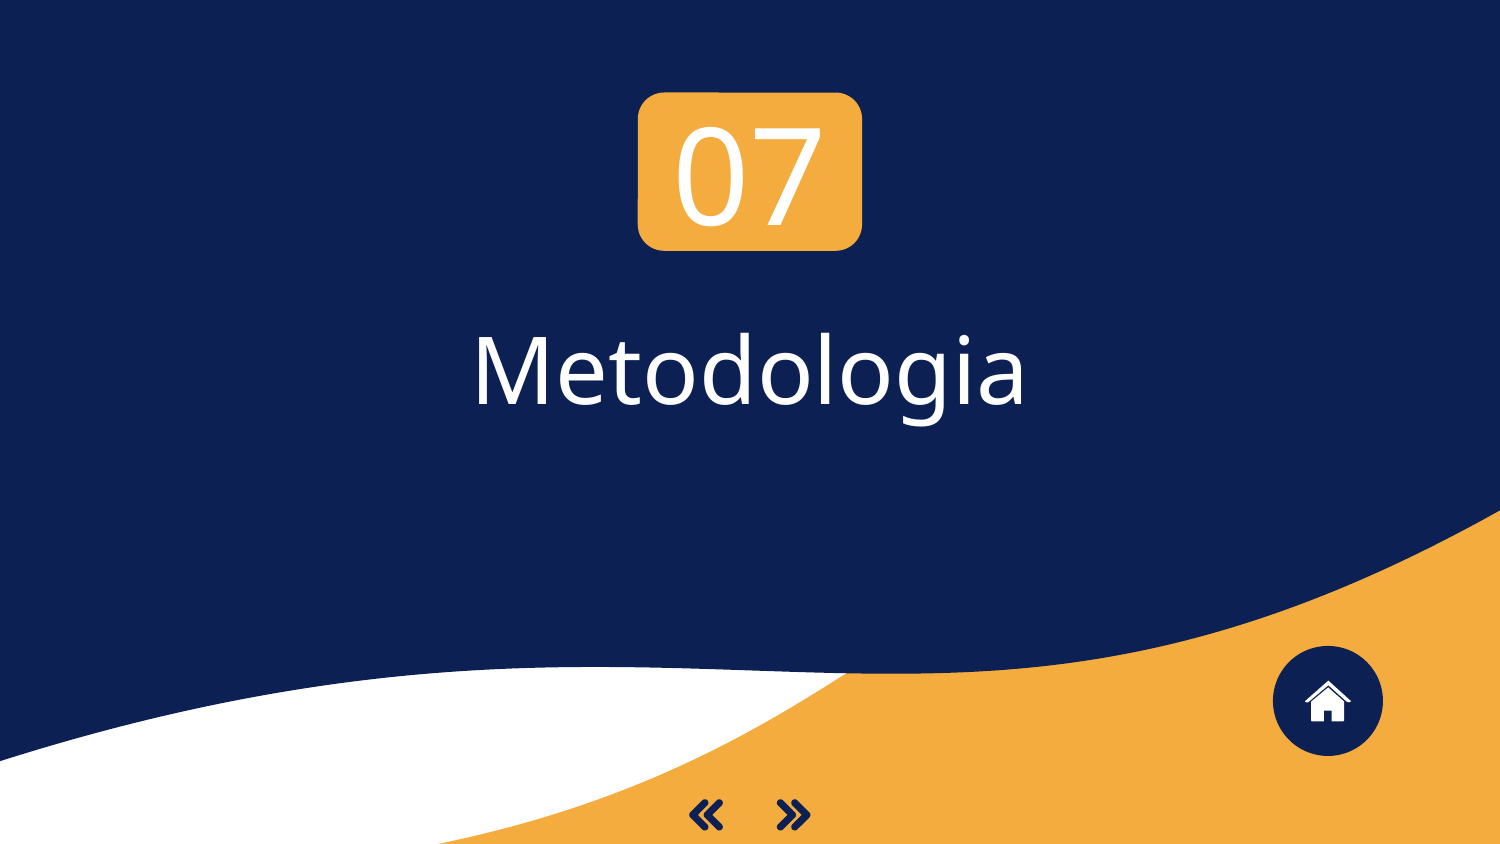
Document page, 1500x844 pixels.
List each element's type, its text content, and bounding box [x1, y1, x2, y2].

title Metodologia [328, 307, 1172, 427]
text_box [643, 241, 857, 251]
text_box [604, 774, 896, 844]
text_box [643, 92, 856, 102]
title 07 [631, 102, 869, 241]
text_box [1272, 645, 1383, 756]
